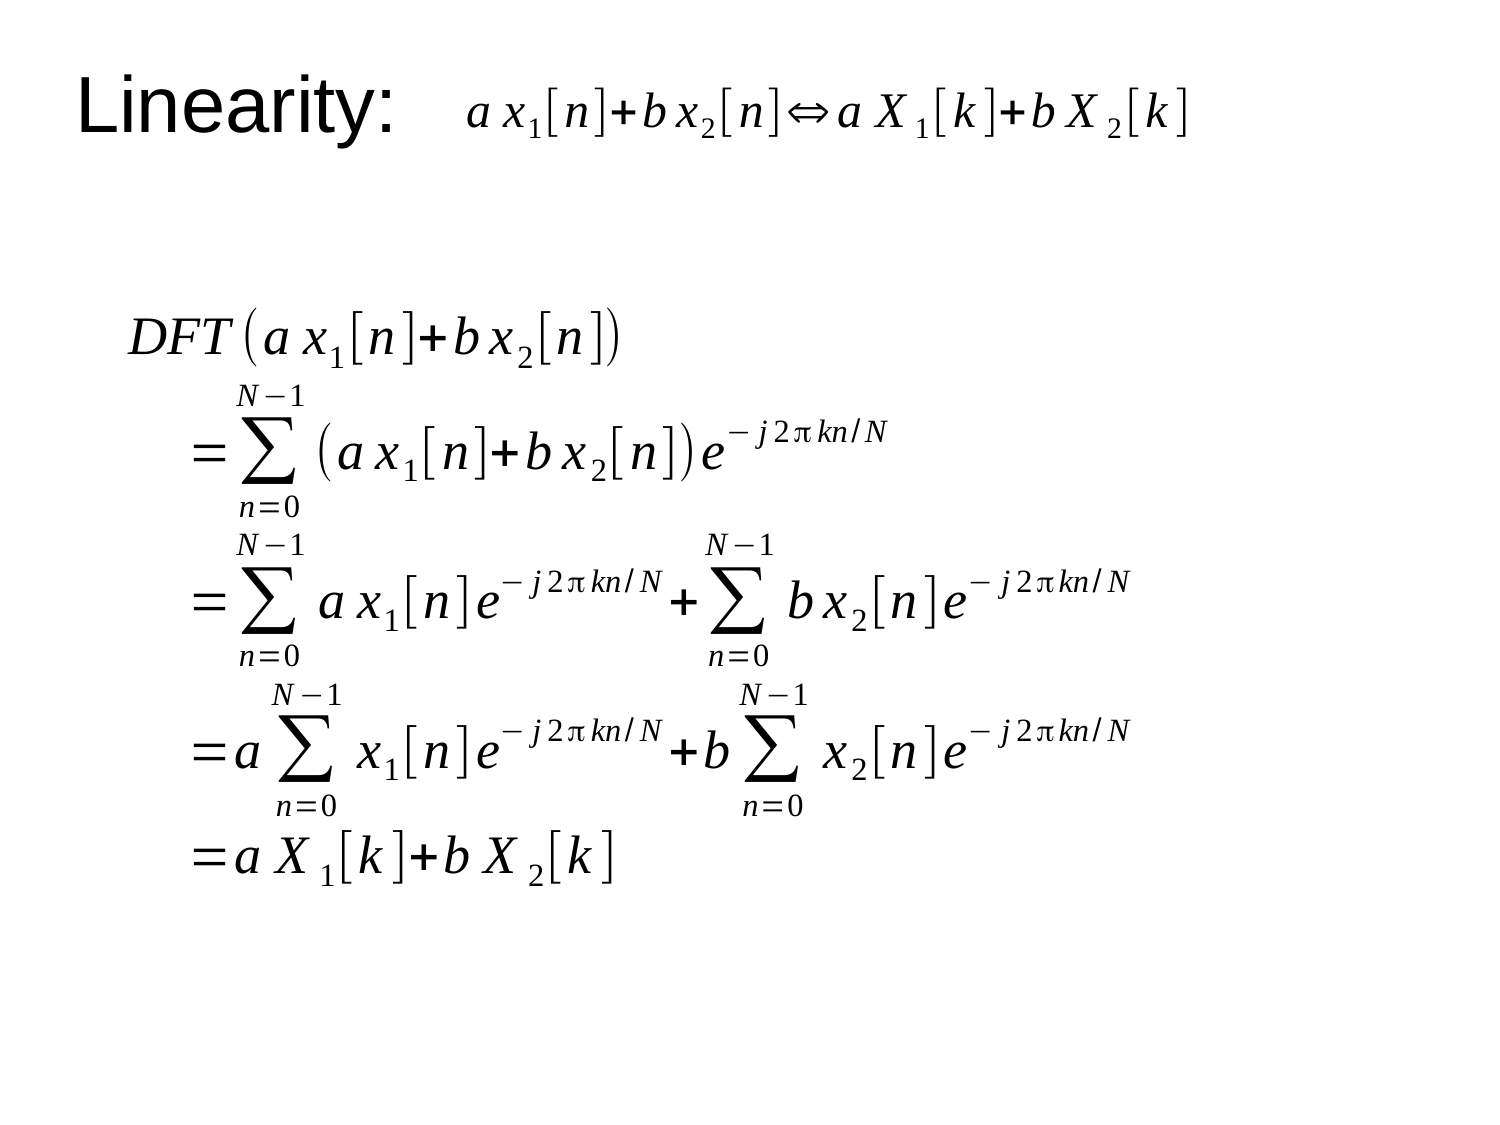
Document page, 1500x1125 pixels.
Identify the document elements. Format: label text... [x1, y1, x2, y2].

chart [459, 82, 1195, 146]
title Linearity: [75, 44, 1425, 165]
chart [117, 305, 1140, 956]
